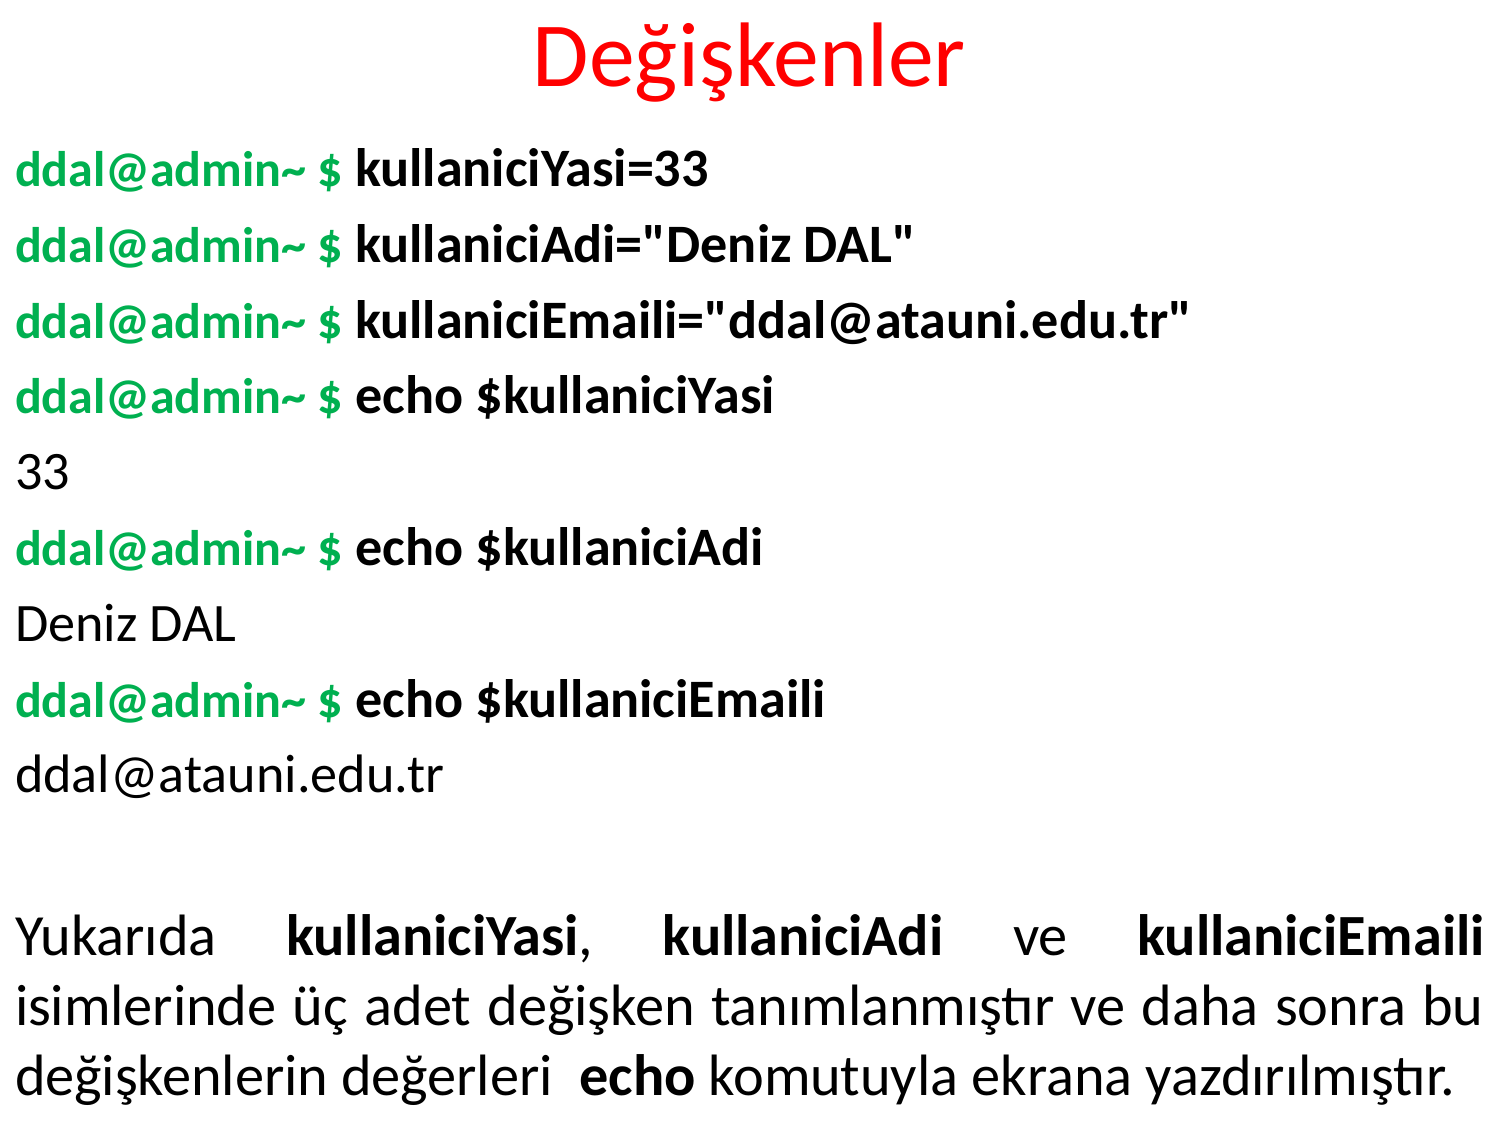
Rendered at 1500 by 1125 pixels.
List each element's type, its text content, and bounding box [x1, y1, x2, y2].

list ddal@admin~ $ kullaniciYasi=33 ddal@admin~ $ kullaniciAdi="Deniz DAL" ddal@admin~ $ kullaniciEmaili="ddal@atauni.edu.tr" ddal@admin~ $ echo $kullaniciYasi 33 ddal@admin~ $ echo $kullaniciAdi Deniz DAL ddal@admin~ $ echo $kullaniciEmaili ddal@atauni.edu.tr Yukarıda kullaniciYasi, kullaniciAdi ve kullaniciEmaili isimlerinde üç adet değişken tanımlanmıştır ve daha sonra bu değişkenlerin değerleri echo komutuyla ekrana yazdırılmıştır. [0, 125, 1500, 1125]
title Değişkenler [0, 0, 1500, 100]
